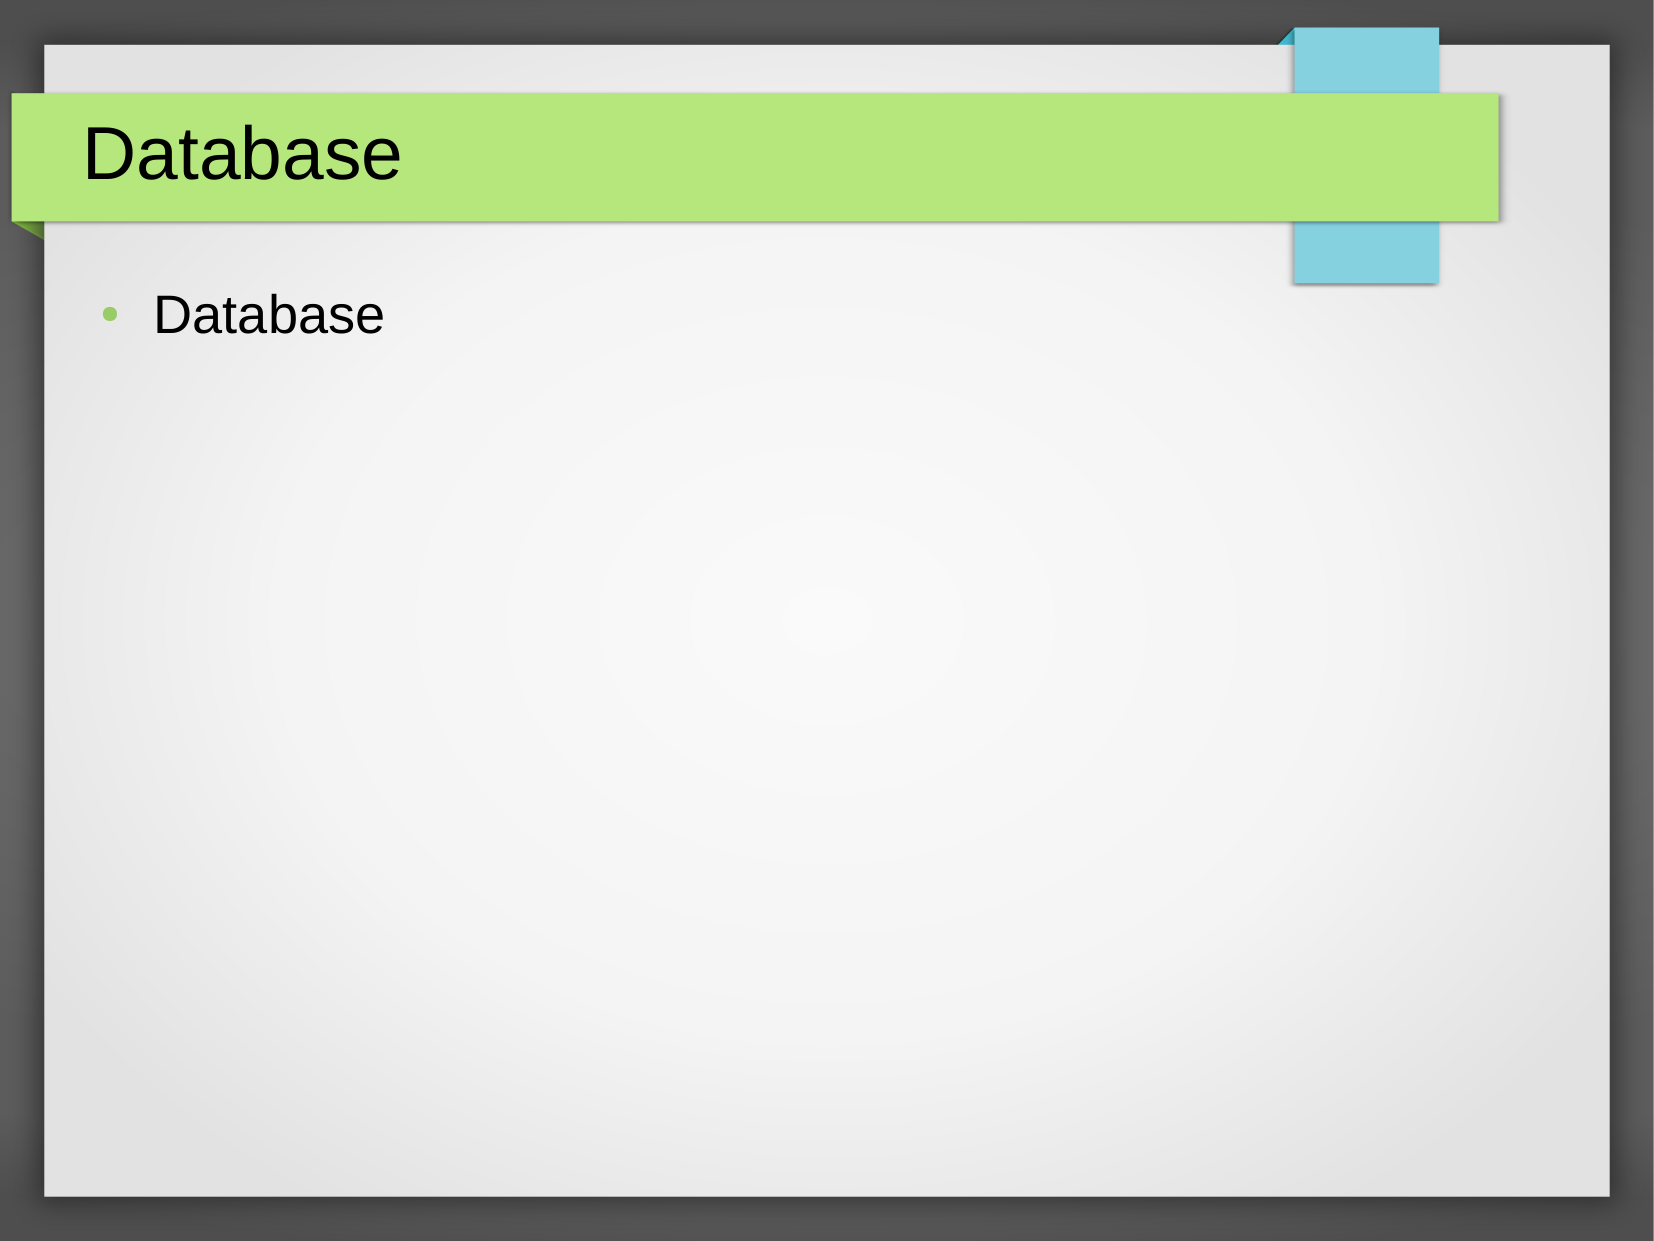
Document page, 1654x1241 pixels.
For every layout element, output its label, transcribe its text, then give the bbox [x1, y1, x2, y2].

picture [0, 0, 1654, 1241]
title Database [82, 94, 1264, 213]
list Database [82, 285, 1571, 1005]
